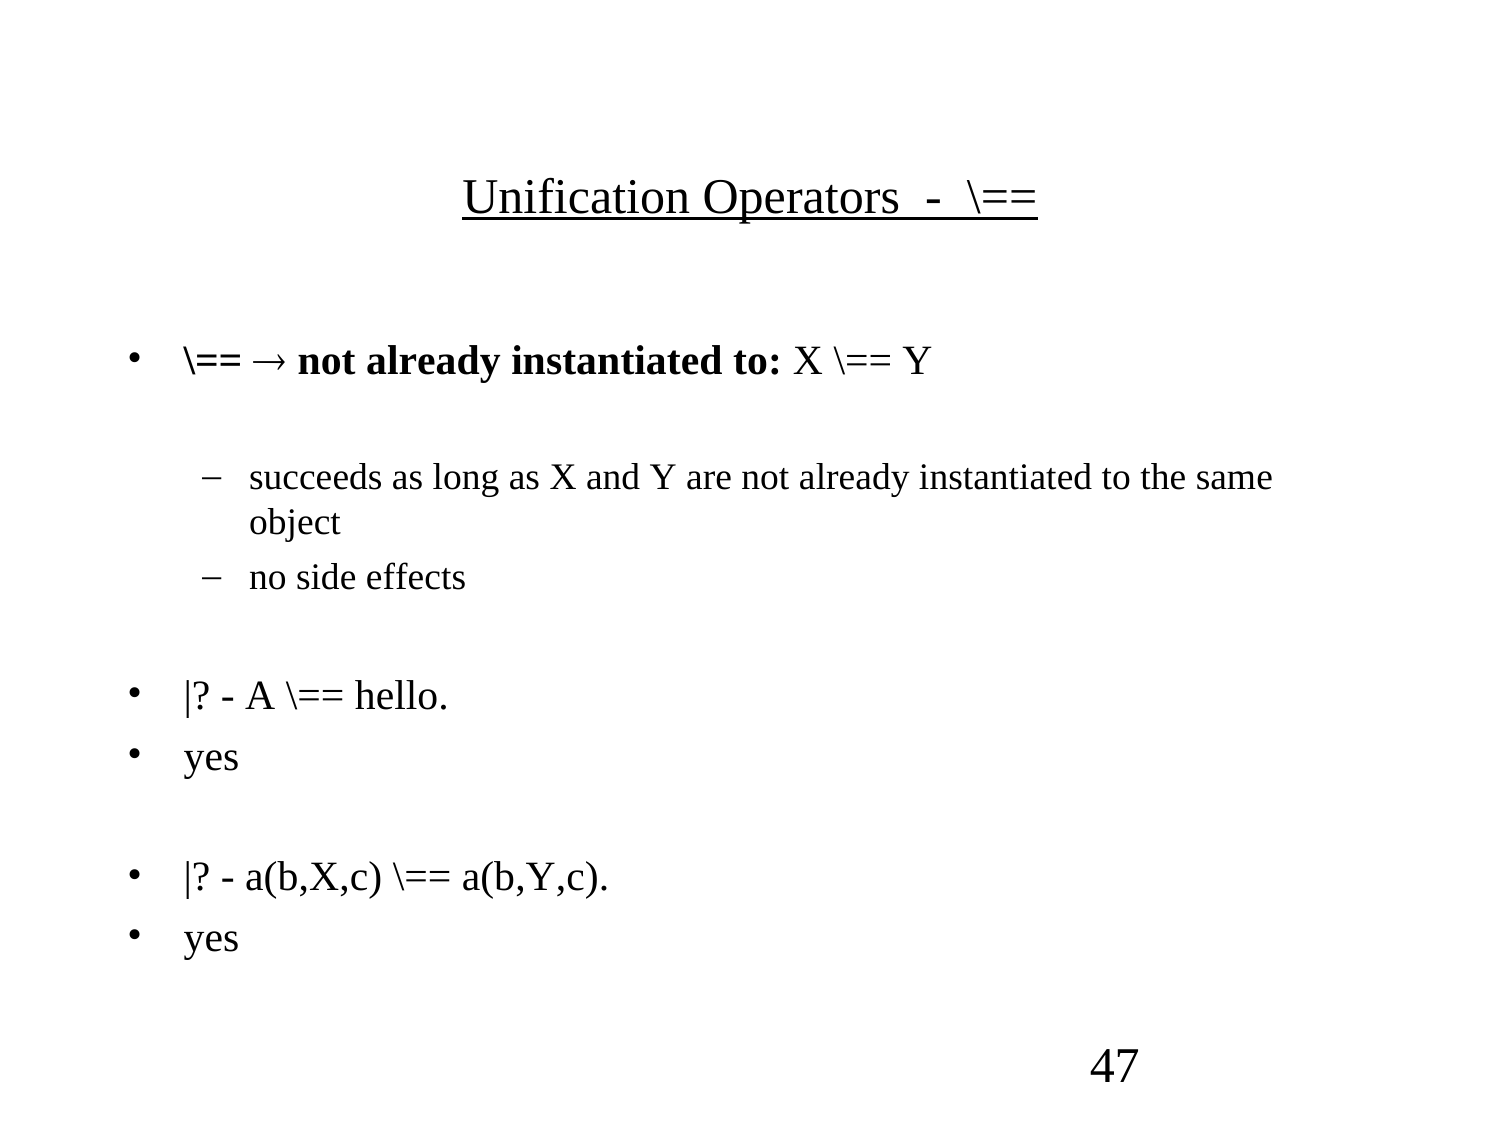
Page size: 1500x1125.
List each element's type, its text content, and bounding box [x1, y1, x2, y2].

list \==  not already instantiated to: X \== Y succeeds as long as X and Y are not already instantiated to the same object no side effects |? - A \== hello. yes |? - a(b,X,c) \== a(b,Y,c). yes [112, 324, 1388, 1000]
title Unification Operators - \== [112, 99, 1388, 288]
